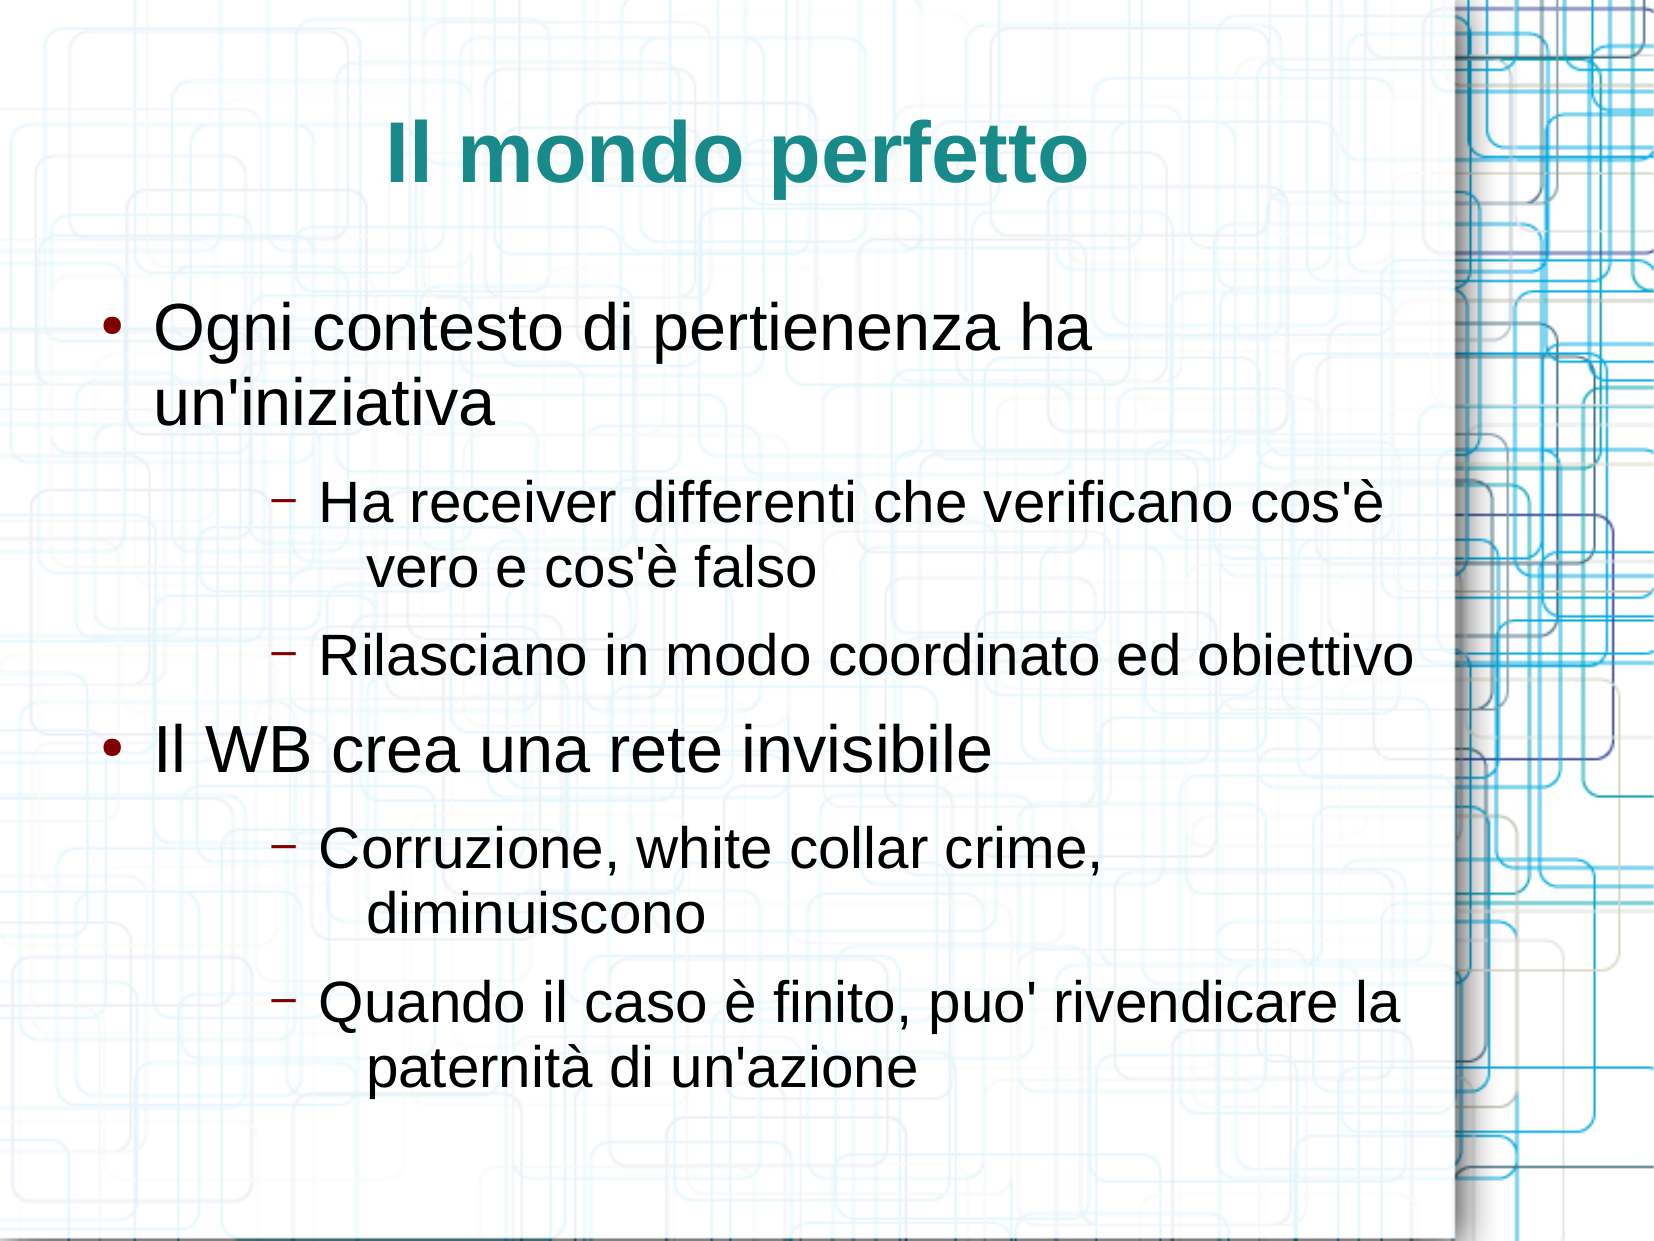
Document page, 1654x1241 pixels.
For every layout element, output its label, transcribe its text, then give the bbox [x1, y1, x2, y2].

title Il mondo perfetto [59, 49, 1418, 257]
list Ogni contesto di pertienenza ha un'iniziativa Ha receiver differenti che verificano cos'è vero e cos'è falso Rilasciano in modo coordinato ed obiettivo Il WB crea una rete invisibile Corruzione, white collar crime, diminuiscono Quando il caso è finito, puo' rivendicare la paternità di un'azione [82, 290, 1418, 1171]
picture [0, 0, 1654, 1241]
